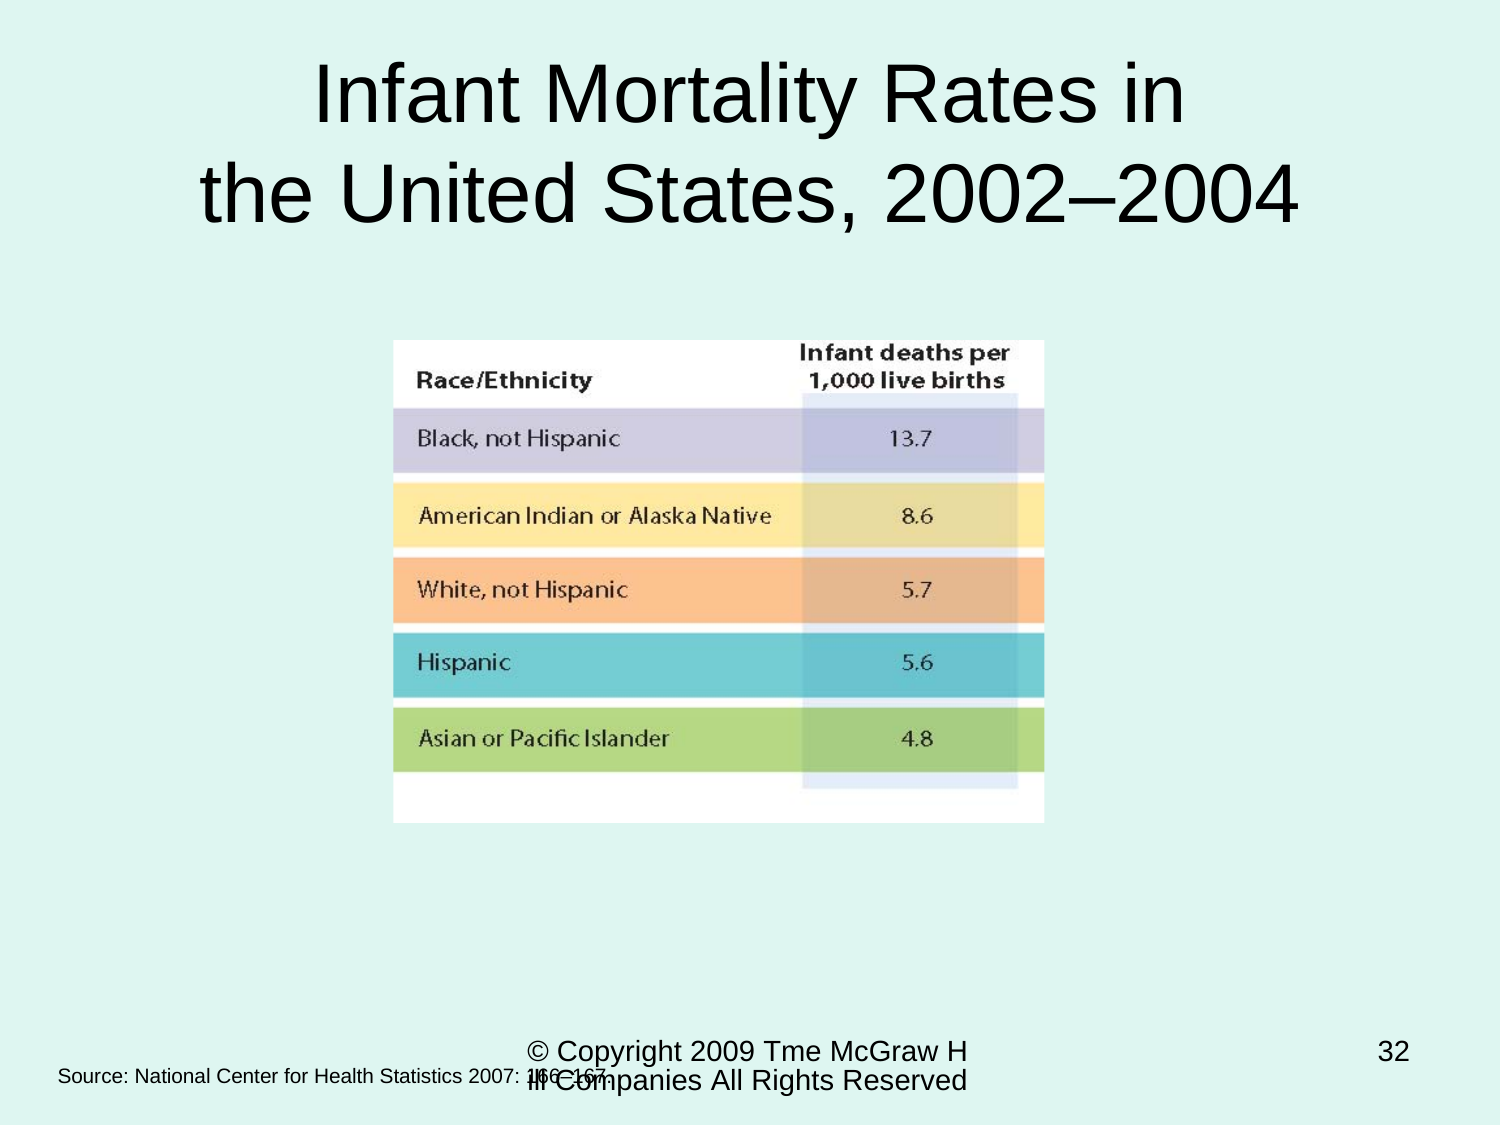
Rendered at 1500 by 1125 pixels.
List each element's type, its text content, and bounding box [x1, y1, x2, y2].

title Infant Mortality Rates in the United States, 2002–2004 [75, 45, 1426, 233]
picture [393, 340, 1045, 823]
text_box Source: National Center for Health Statistics 2007: 166–167. [42, 1054, 628, 1096]
